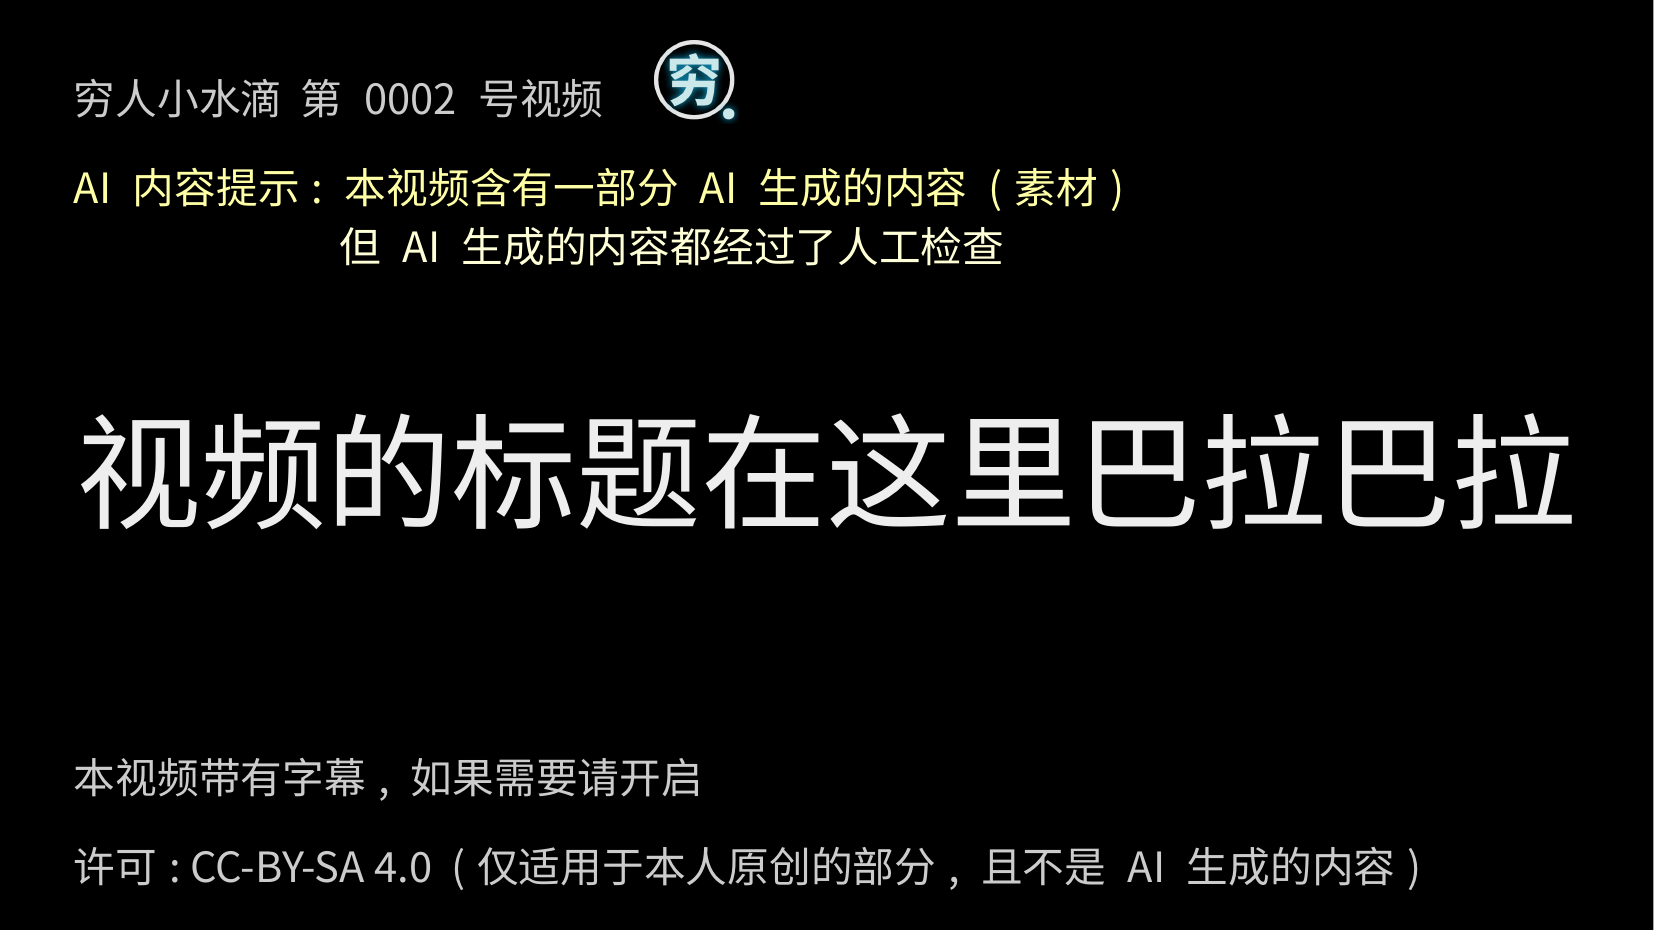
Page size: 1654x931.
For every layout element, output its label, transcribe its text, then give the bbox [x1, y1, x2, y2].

text_box 本视频带有字幕, 如果需要请开启 [59, 738, 719, 814]
text_box 但 AI 生成的内容都经过了人工检查 [324, 206, 1020, 282]
text_box AI 内容提示: 本视频含有一部分 AI 生成的内容 (素材) [59, 147, 1140, 223]
text_box 许可: CC-BY-SA 4.0 (仅适用于本人原创的部分, 且不是 AI 生成的内容) [59, 826, 1437, 903]
text_box 穷人小水滴 第 0002 号视频 [59, 59, 619, 135]
picture [649, 35, 739, 125]
text_box 视频的标题在这里巴拉巴拉 [61, 367, 1592, 563]
